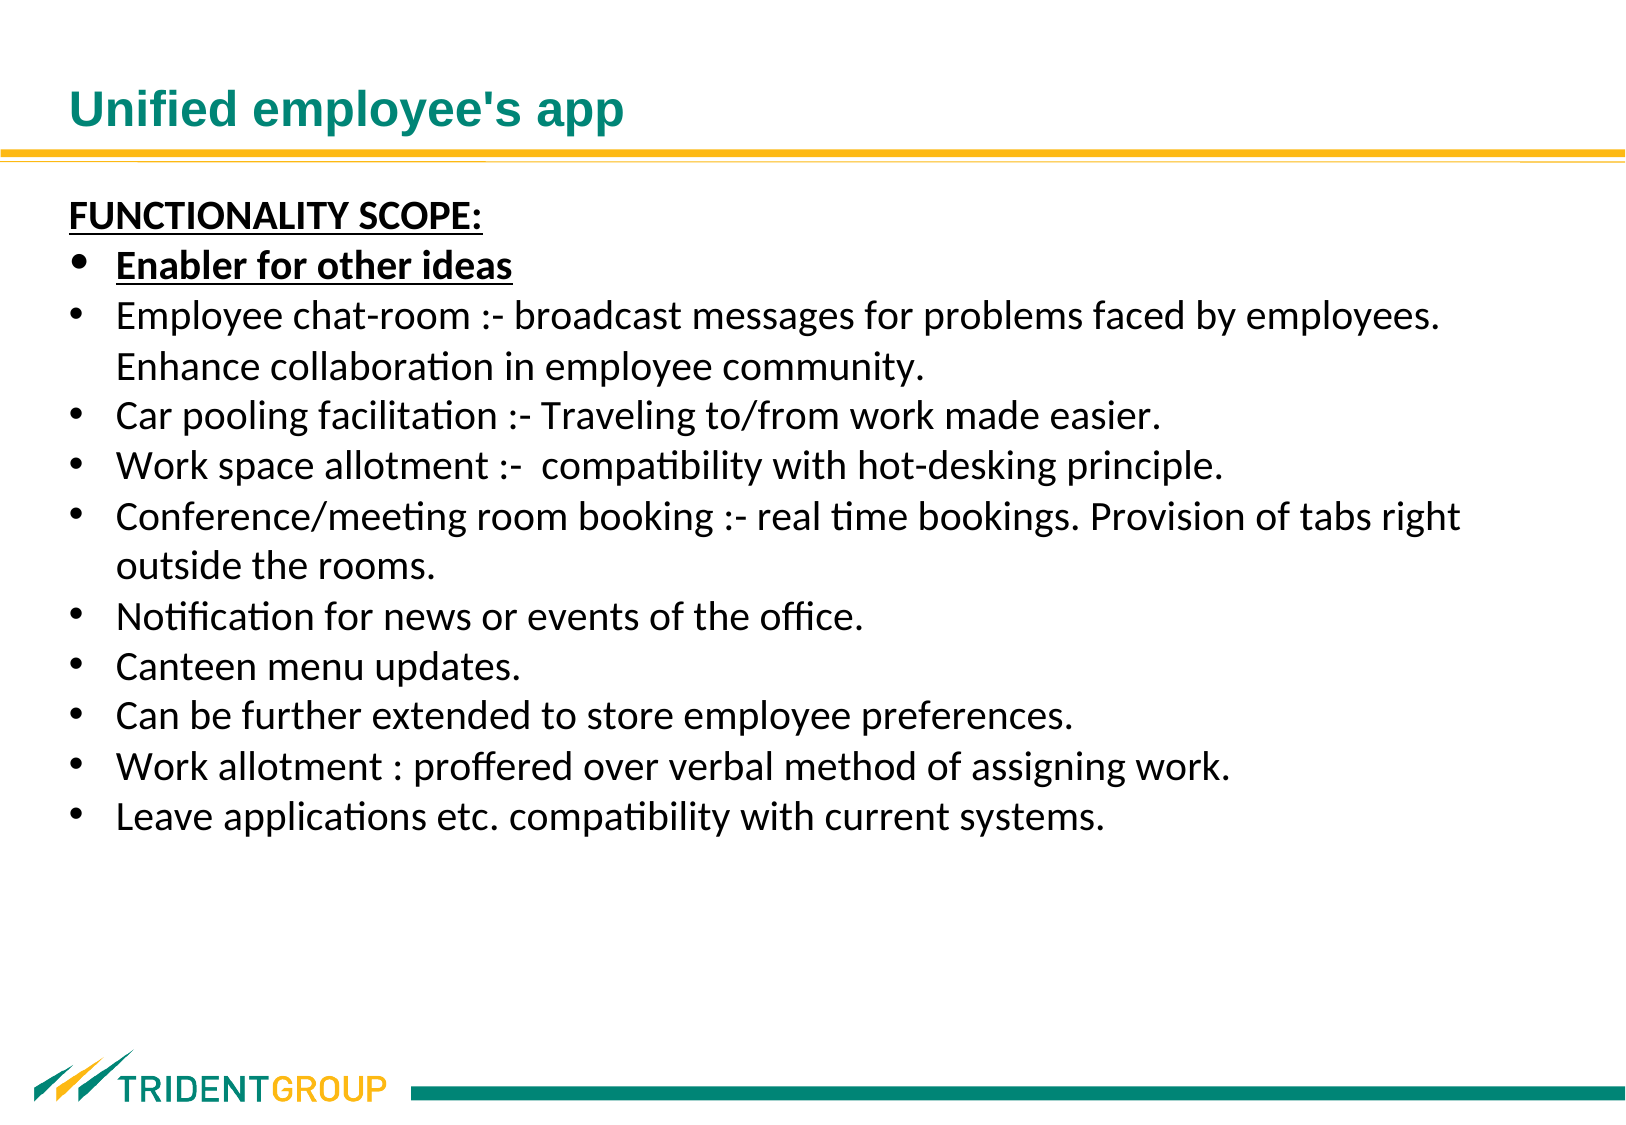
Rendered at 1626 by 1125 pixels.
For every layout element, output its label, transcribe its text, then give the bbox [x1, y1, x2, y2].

title Unified employee's app [54, 68, 1571, 145]
text_box [411, 1086, 1626, 1101]
picture [27, 1044, 394, 1122]
text_box FUNCTIONALITY SCOPE: Enabler for other ideas Employee chat-room :- broadcast messages for problems faced by employees. Enhance collaboration in employee community. Car pooling facilitation :- Traveling to/from work made easier. Work space allotment :- compatibility with hot-desking principle. Conference/meeting room booking :- real time bookings. Provision of tabs right outside the rooms. Notification for news or events of the office. Canteen menu updates. Can be further extended to store employee preferences. Work allotment : proffered over verbal method of assigning work. Leave applications etc. compatibility with current systems. [54, 180, 1571, 947]
text_box [0, 149, 1626, 158]
